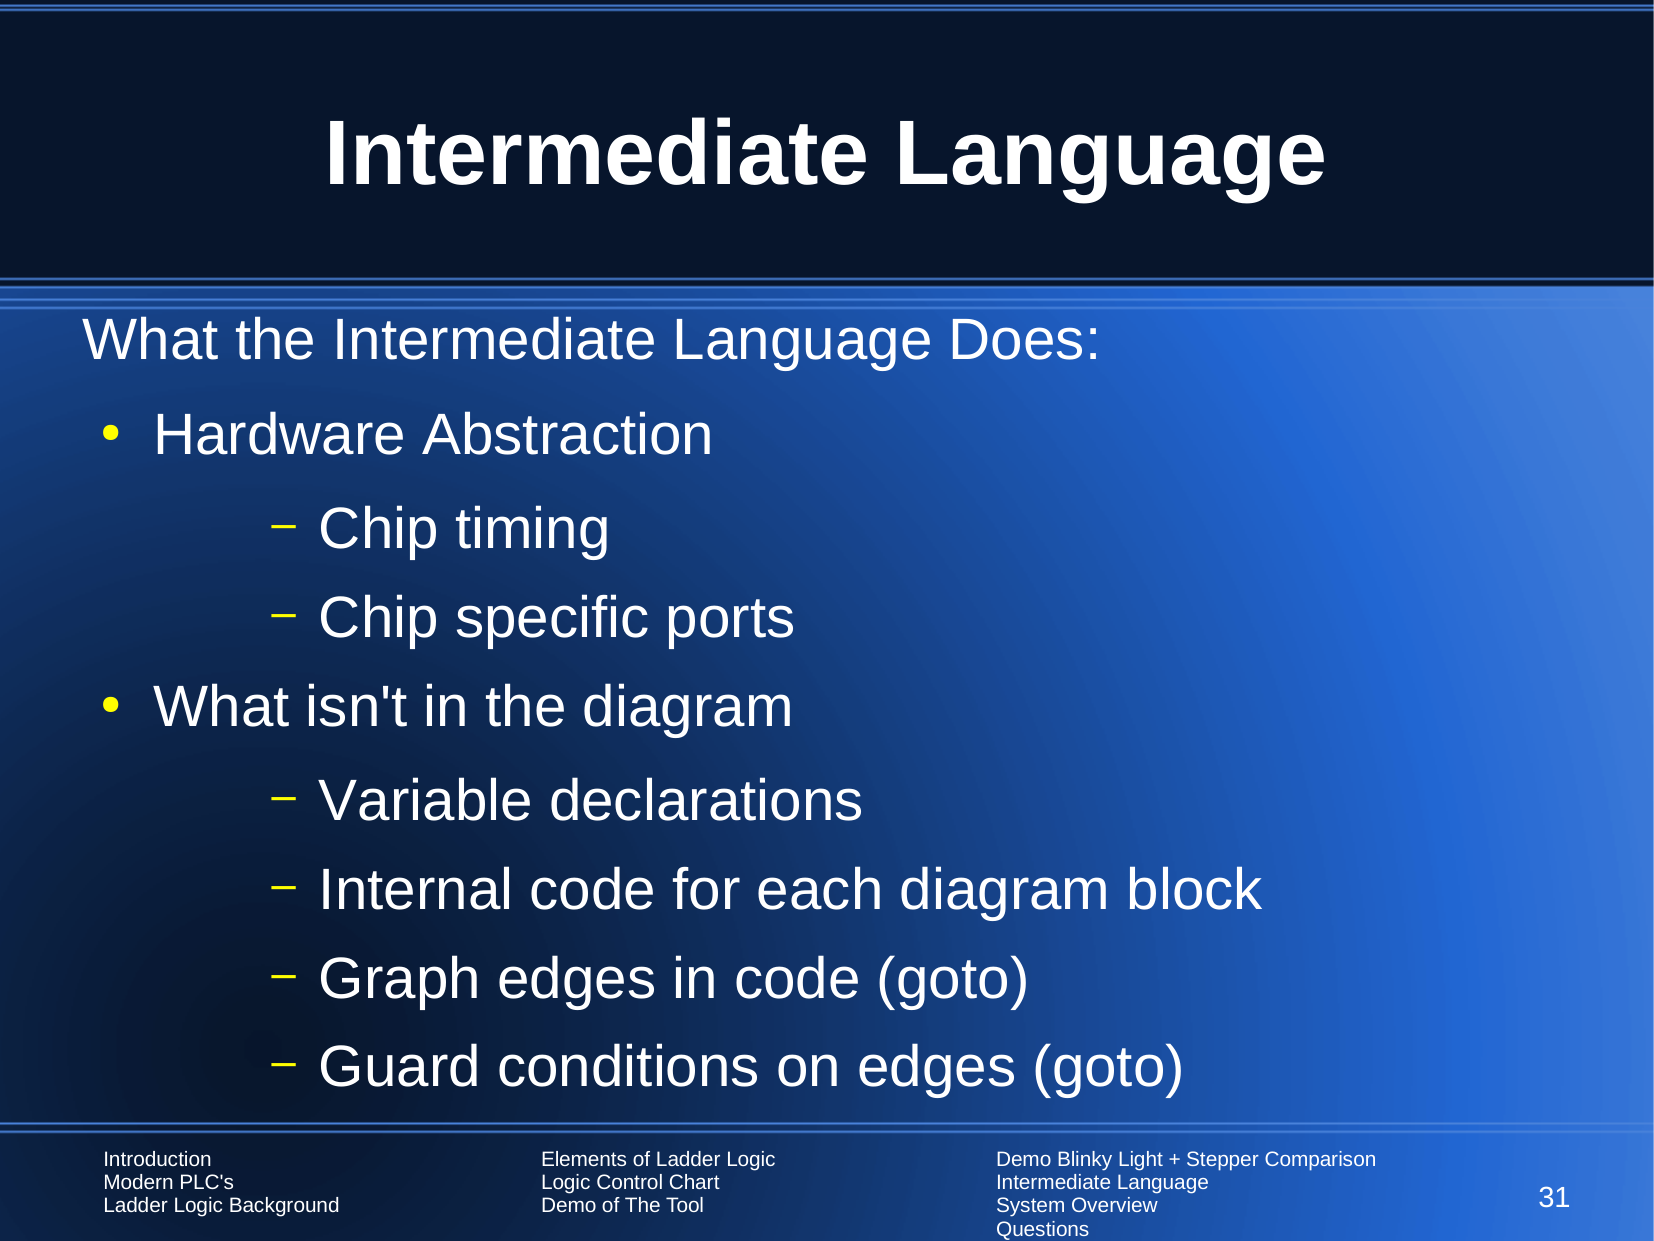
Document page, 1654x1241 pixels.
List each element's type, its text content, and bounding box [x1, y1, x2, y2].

title Intermediate Language [82, 56, 1571, 250]
list What the Intermediate Language Does: Hardware Abstraction Chip timing Chip specific ports What isn't in the diagram Variable declarations Internal code for each diagram block Graph edges in code (goto) Guard conditions on edges (goto) [82, 307, 1571, 1111]
picture [0, 0, 1654, 1241]
